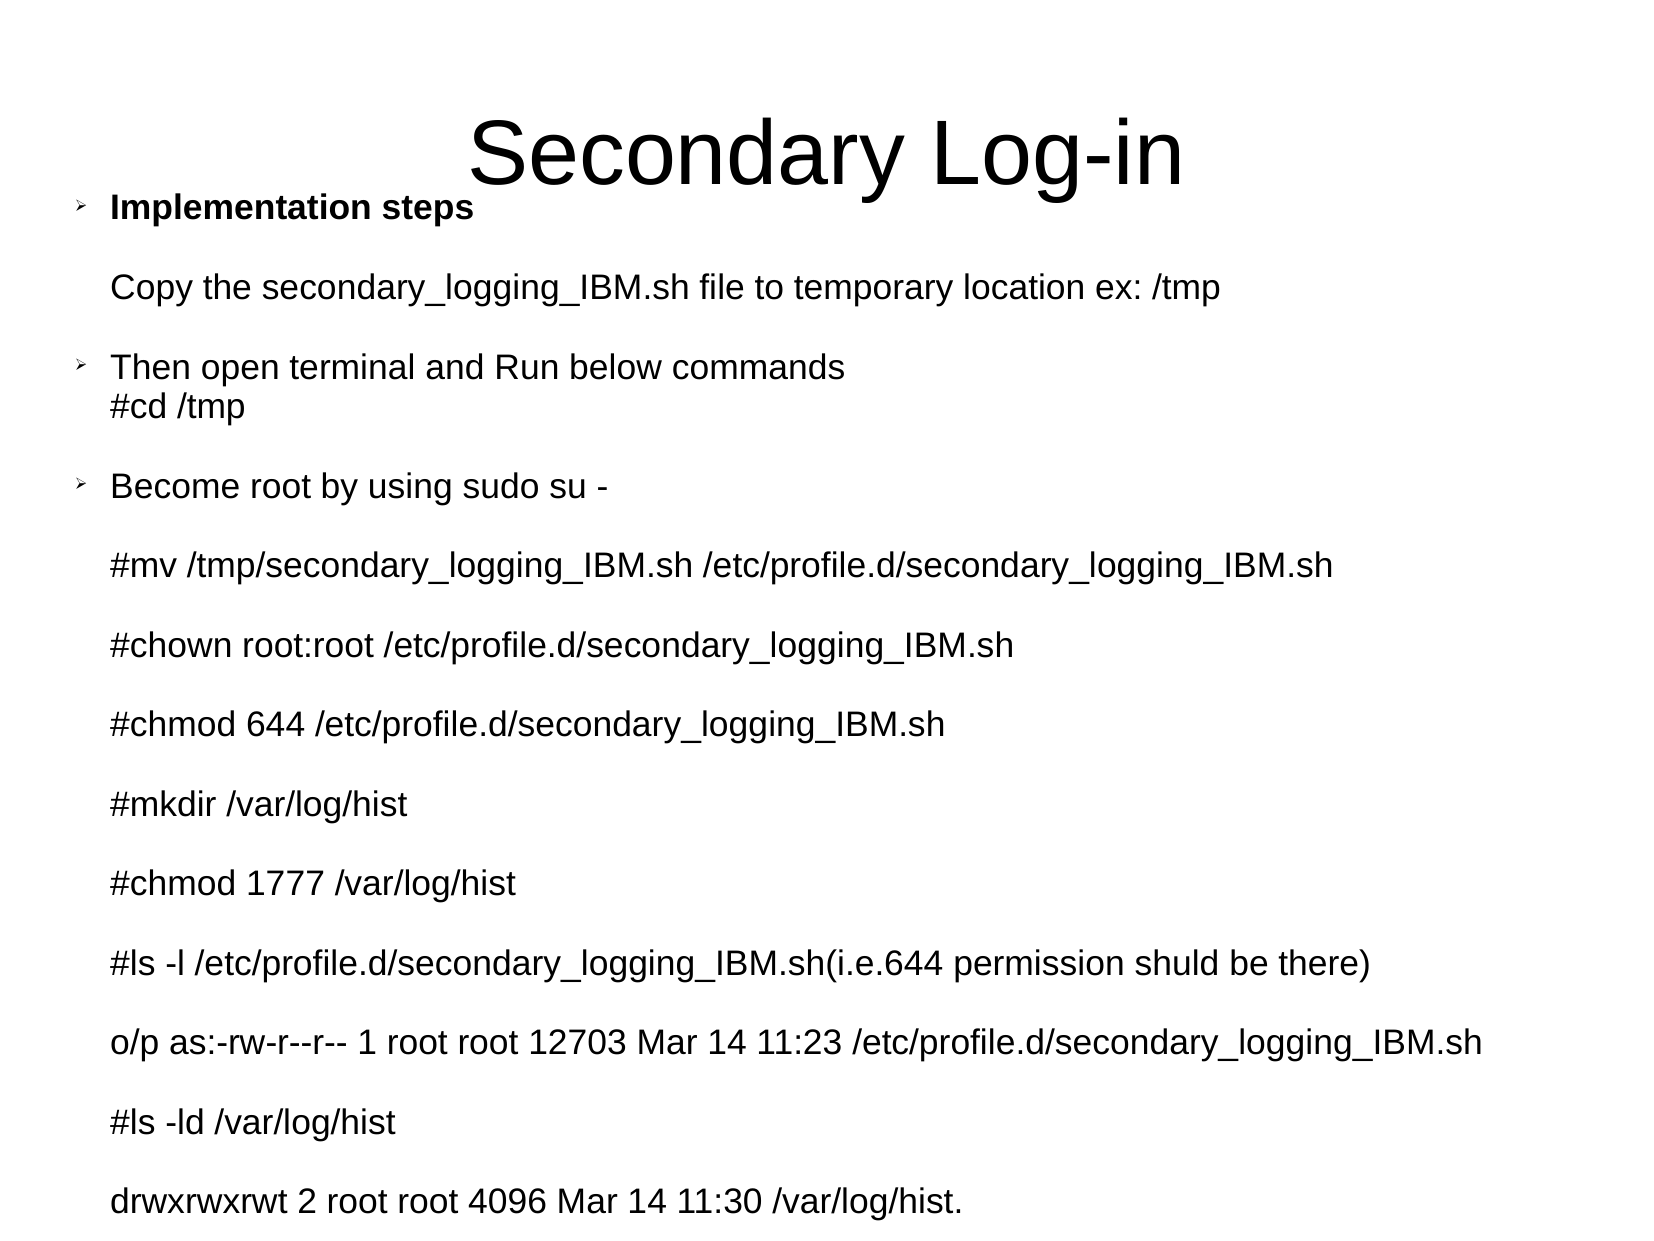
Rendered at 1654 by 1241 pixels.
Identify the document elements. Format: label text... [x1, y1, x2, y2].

text_box Implementation steps Copy the secondary_logging_IBM.sh file to temporary location ex: /tmp Then open terminal and Run below commands #cd /tmp Become root by using sudo su - #mv /tmp/secondary_logging_IBM.sh /etc/profile.d/secondary_logging_IBM.sh #chown root:root /etc/profile.d/secondary_logging_IBM.sh #chmod 644 /etc/profile.d/secondary_logging_IBM.sh #mkdir /var/log/hist #chmod 1777 /var/log/hist #ls -l /etc/profile.d/secondary_logging_IBM.sh(i.e.644 permission shuld be there) o/p as:-rw-r--r-- 1 root root 12703 Mar 14 11:23 /etc/profile.d/secondary_logging_IBM.sh #ls -ld /var/log/hist drwxrwxrwt 2 root root 4096 Mar 14 11:30 /var/log/hist. [60, 180, 1621, 1229]
title Secondary Log-in [82, 49, 1571, 180]
